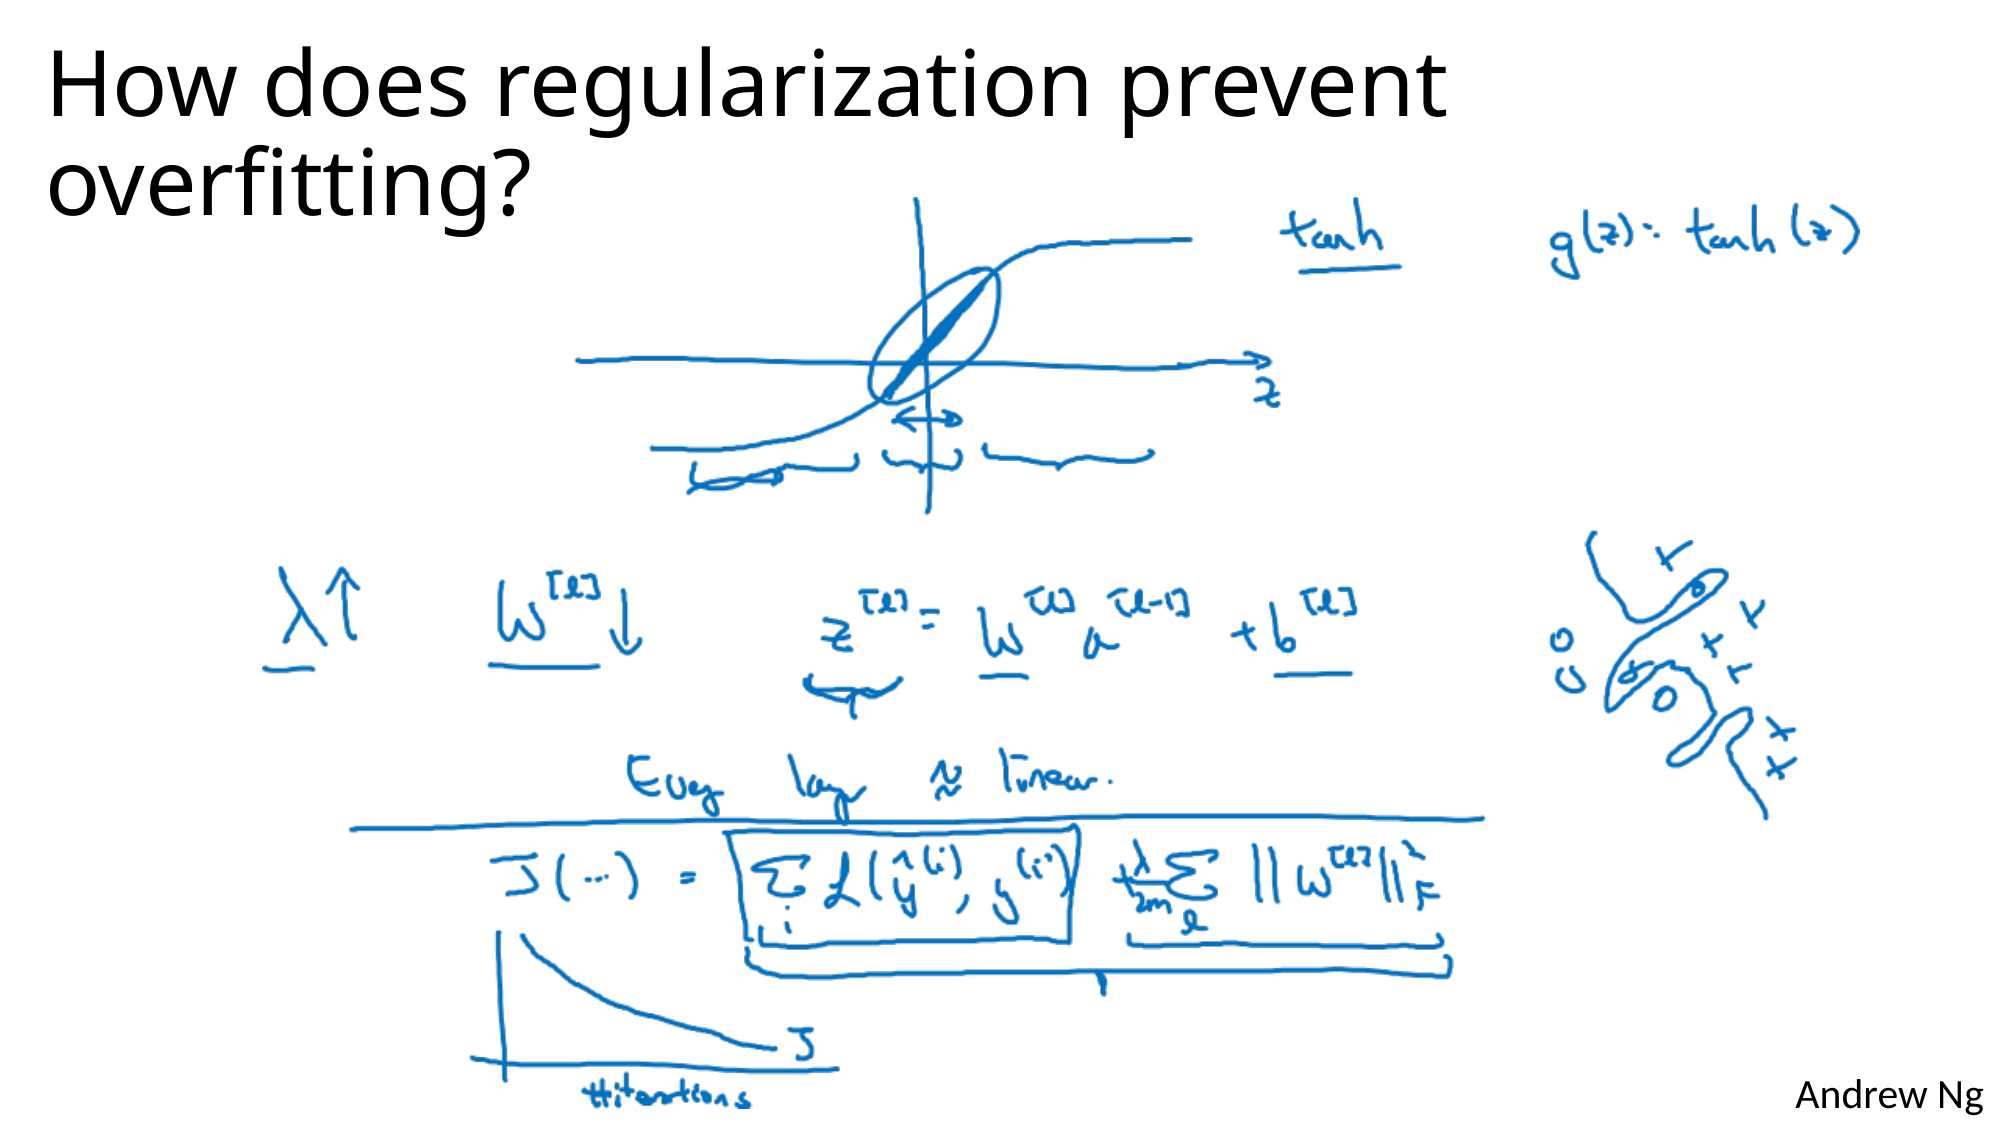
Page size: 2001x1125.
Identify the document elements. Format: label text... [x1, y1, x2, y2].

picture [262, 197, 1860, 1109]
text_box How does regularization prevent overfitting? [30, 29, 1973, 248]
